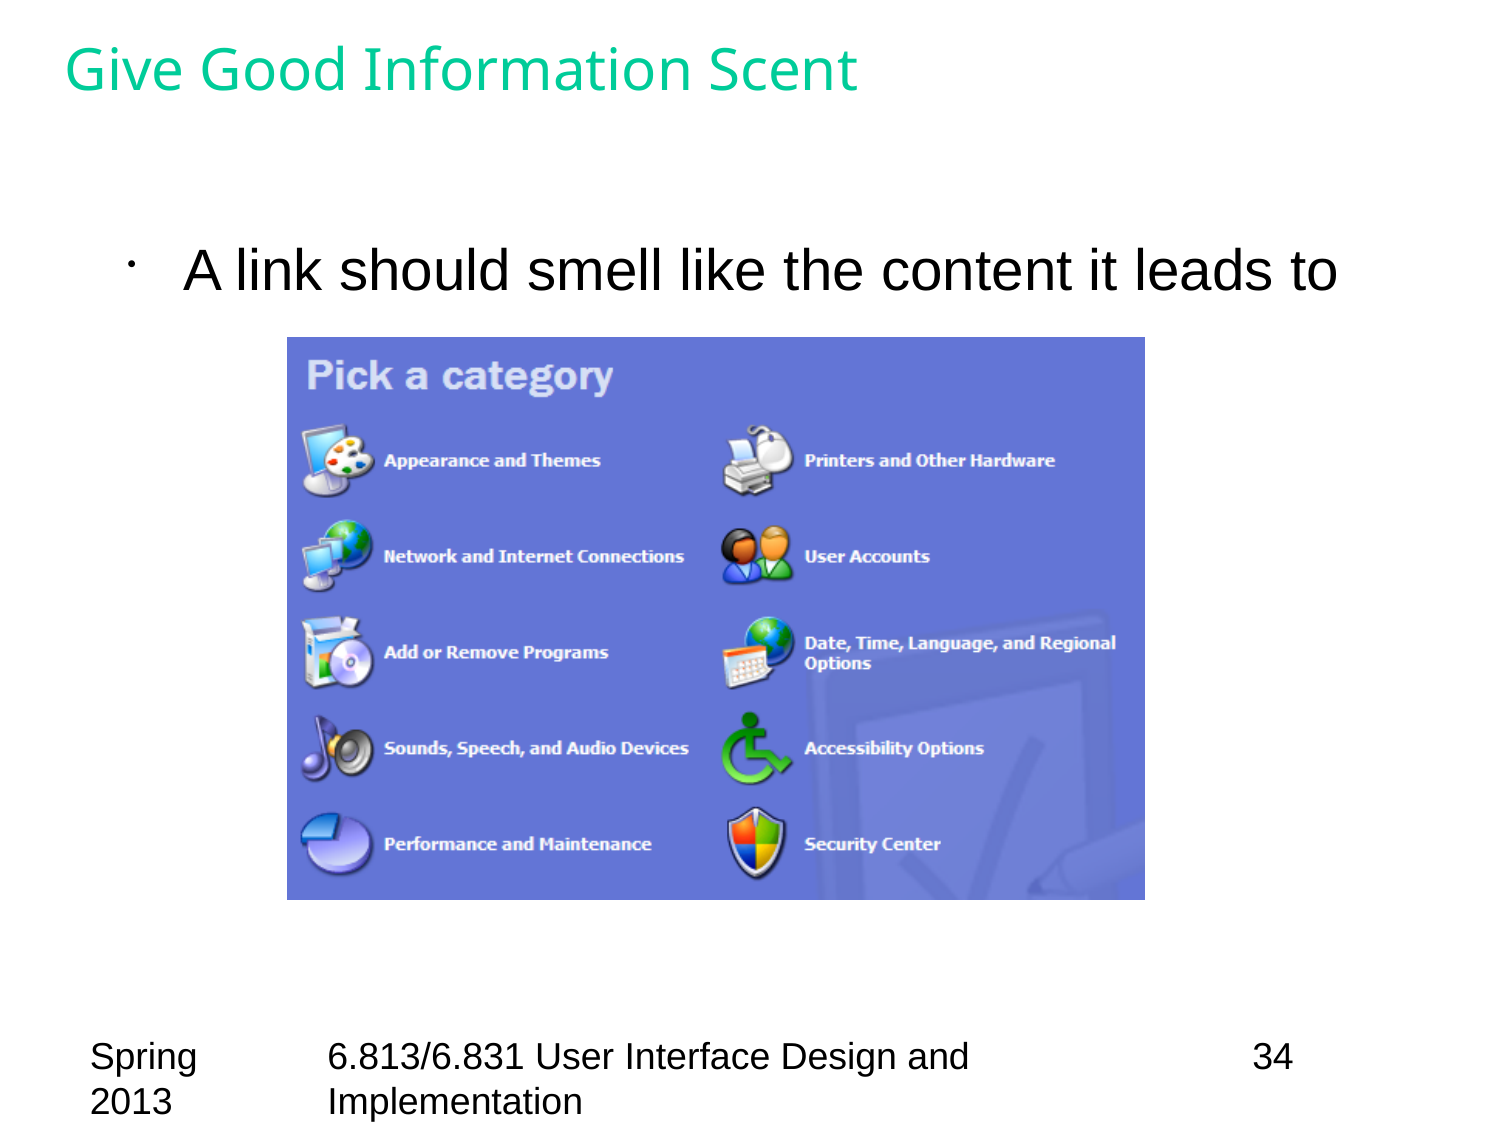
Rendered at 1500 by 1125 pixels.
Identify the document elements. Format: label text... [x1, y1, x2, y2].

list A link should smell like the content it leads to [112, 224, 1388, 1000]
slide_number Spring 2013 [75, 1024, 300, 1103]
title Give Good Information Scent [50, 24, 1438, 150]
slide_number <number> [1237, 1024, 1425, 1103]
picture [287, 337, 1145, 900]
footer 6.813/6.831 User Interface Design and Implementation [312, 1024, 1225, 1103]
